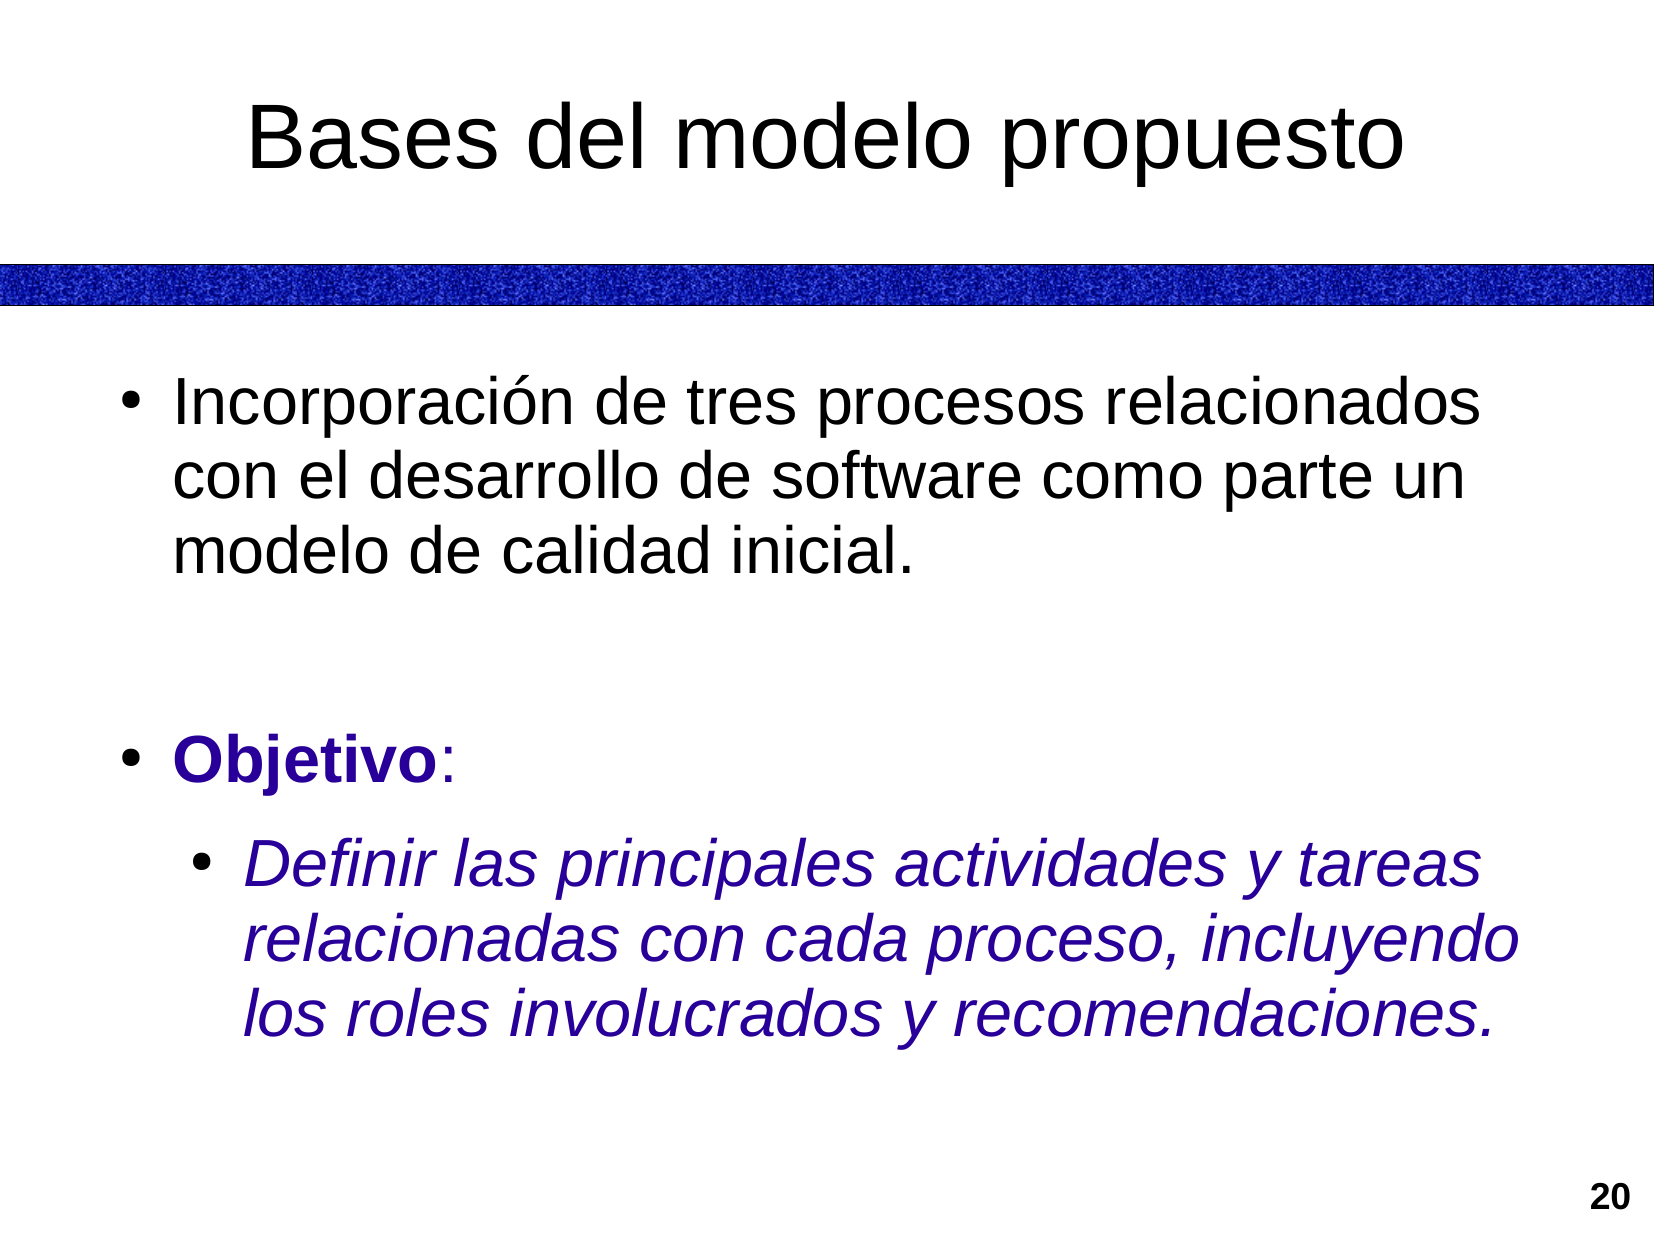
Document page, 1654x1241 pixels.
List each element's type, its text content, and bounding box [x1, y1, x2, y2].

list Incorporación de tres procesos relacionados con el desarrollo de software como parte un modelo de calidad inicial. Objetivo: Definir las principales actividades y tareas relacionadas con cada proceso, incluyendo los roles involucrados y recomendaciones. [101, 363, 1549, 1168]
picture [0, 265, 1653, 305]
title Bases del modelo propuesto [58, 14, 1595, 260]
text_box <número> [1575, 1168, 1654, 1240]
